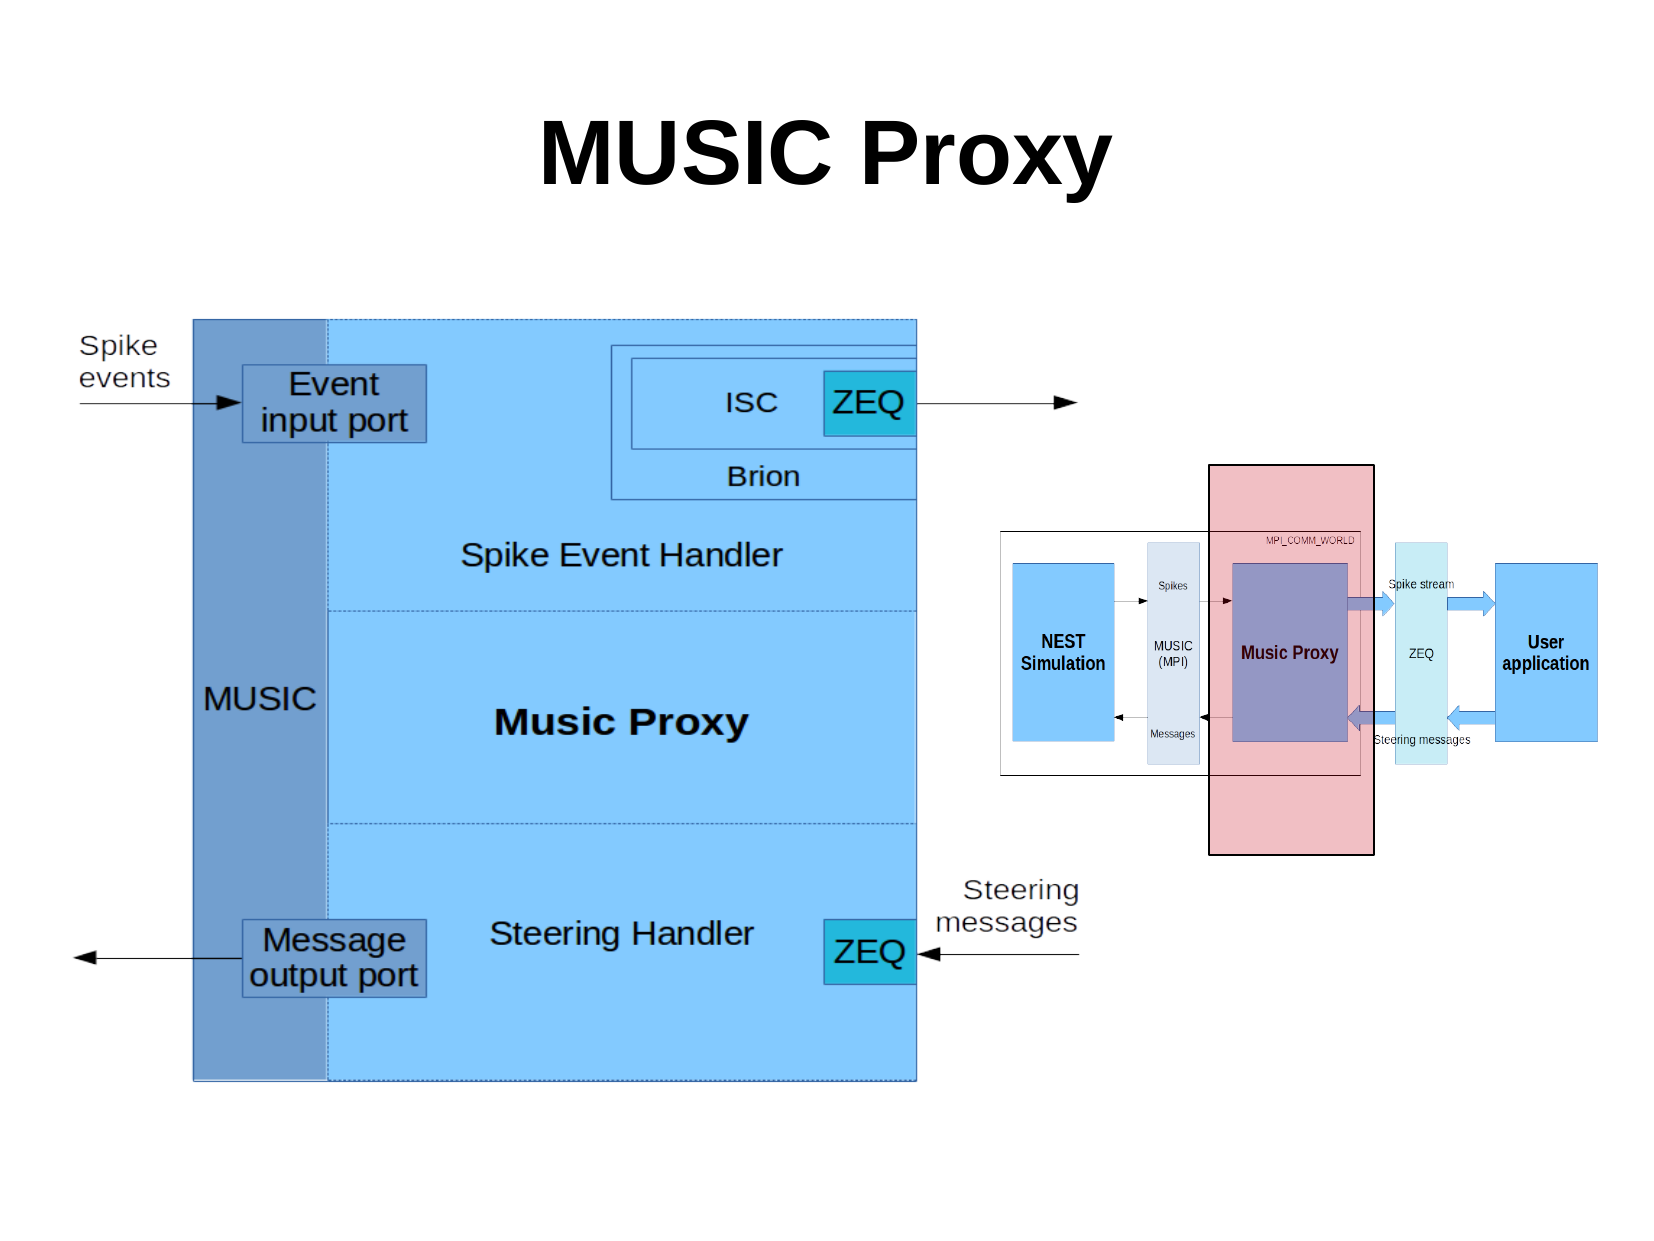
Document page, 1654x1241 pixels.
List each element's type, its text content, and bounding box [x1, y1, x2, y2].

text_box [1209, 465, 1375, 856]
picture [15, 306, 1209, 1177]
title MUSIC Proxy [82, 49, 1571, 257]
picture [1375, 494, 1636, 796]
